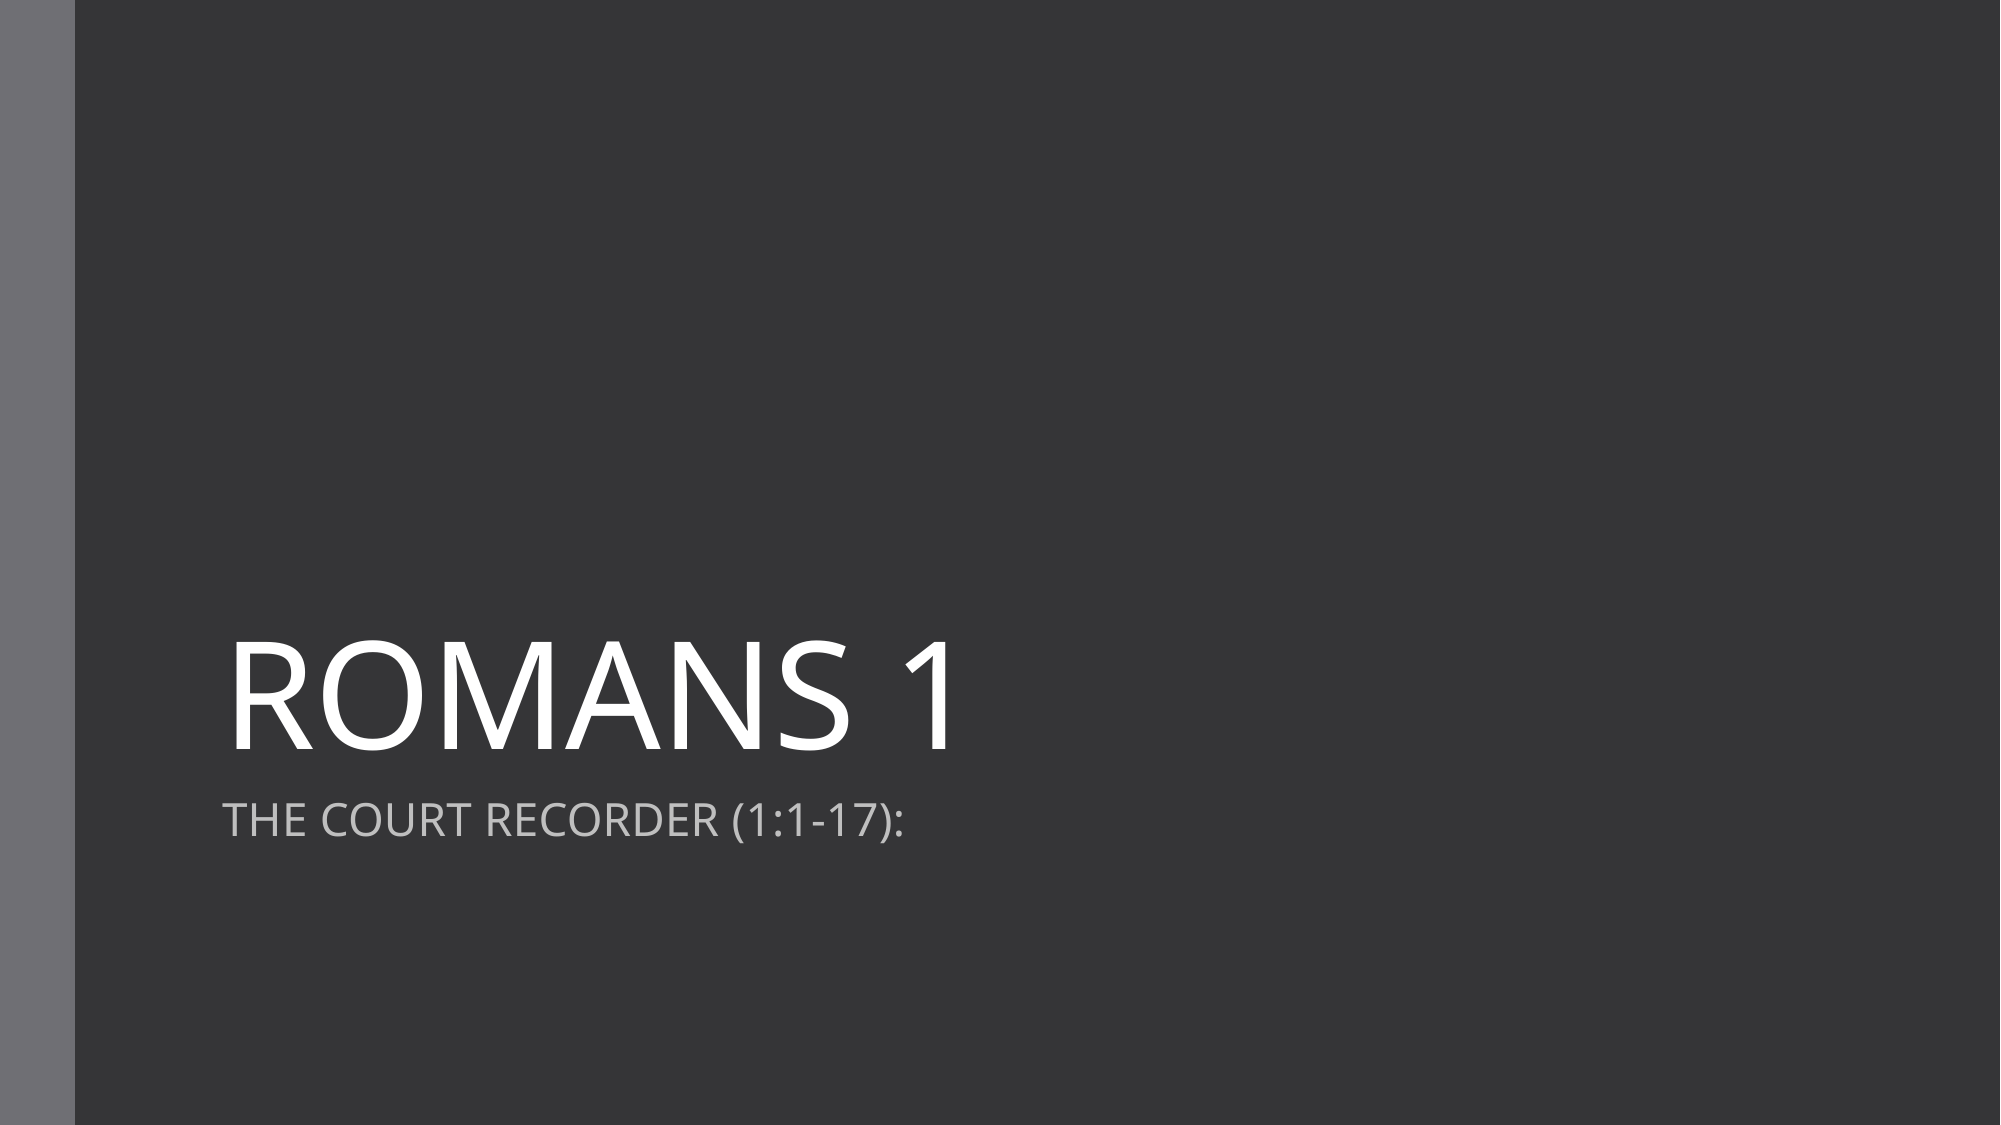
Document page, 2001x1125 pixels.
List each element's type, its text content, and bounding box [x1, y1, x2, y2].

title ROMANS 1 [206, 124, 1752, 787]
subtitle THE COURT RECORDER (1:1-17): [206, 787, 1752, 1066]
